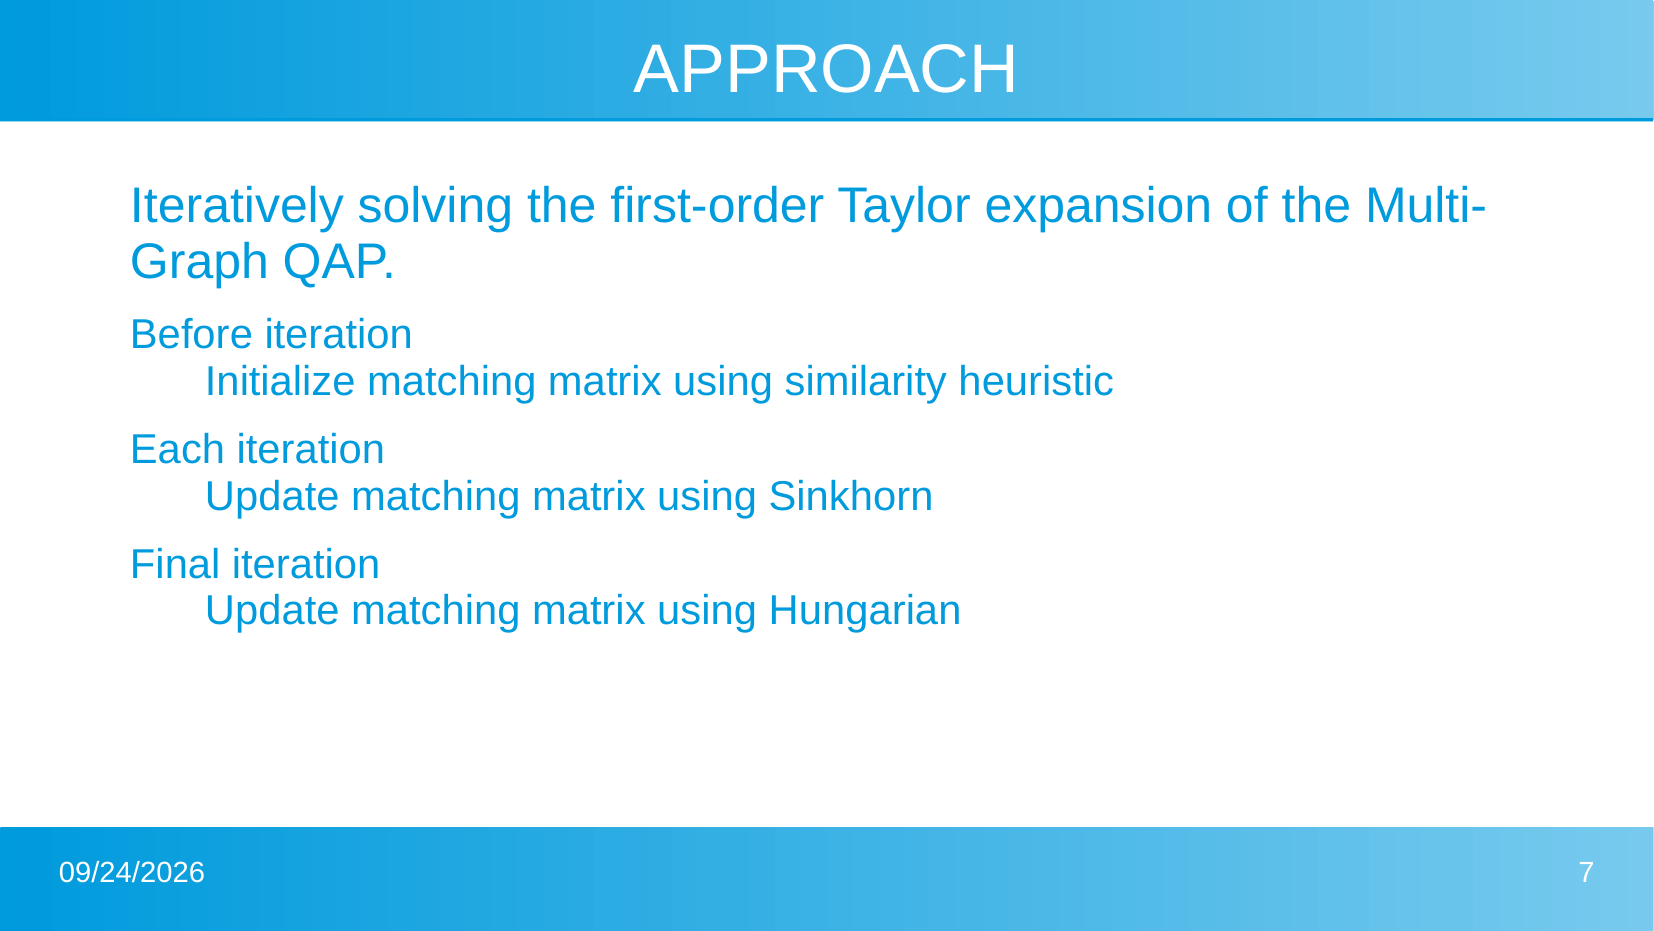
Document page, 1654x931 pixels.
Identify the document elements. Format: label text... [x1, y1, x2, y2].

title APPROACH [59, 29, 1595, 108]
list Iteratively solving the first-order Taylor expansion of the Multi-Graph QAP. Before iteration Initialize matching matrix using similarity heuristic Each iteration Update matching matrix using Sinkhorn Final iteration Update matching matrix using Hungarian [59, 177, 1595, 768]
